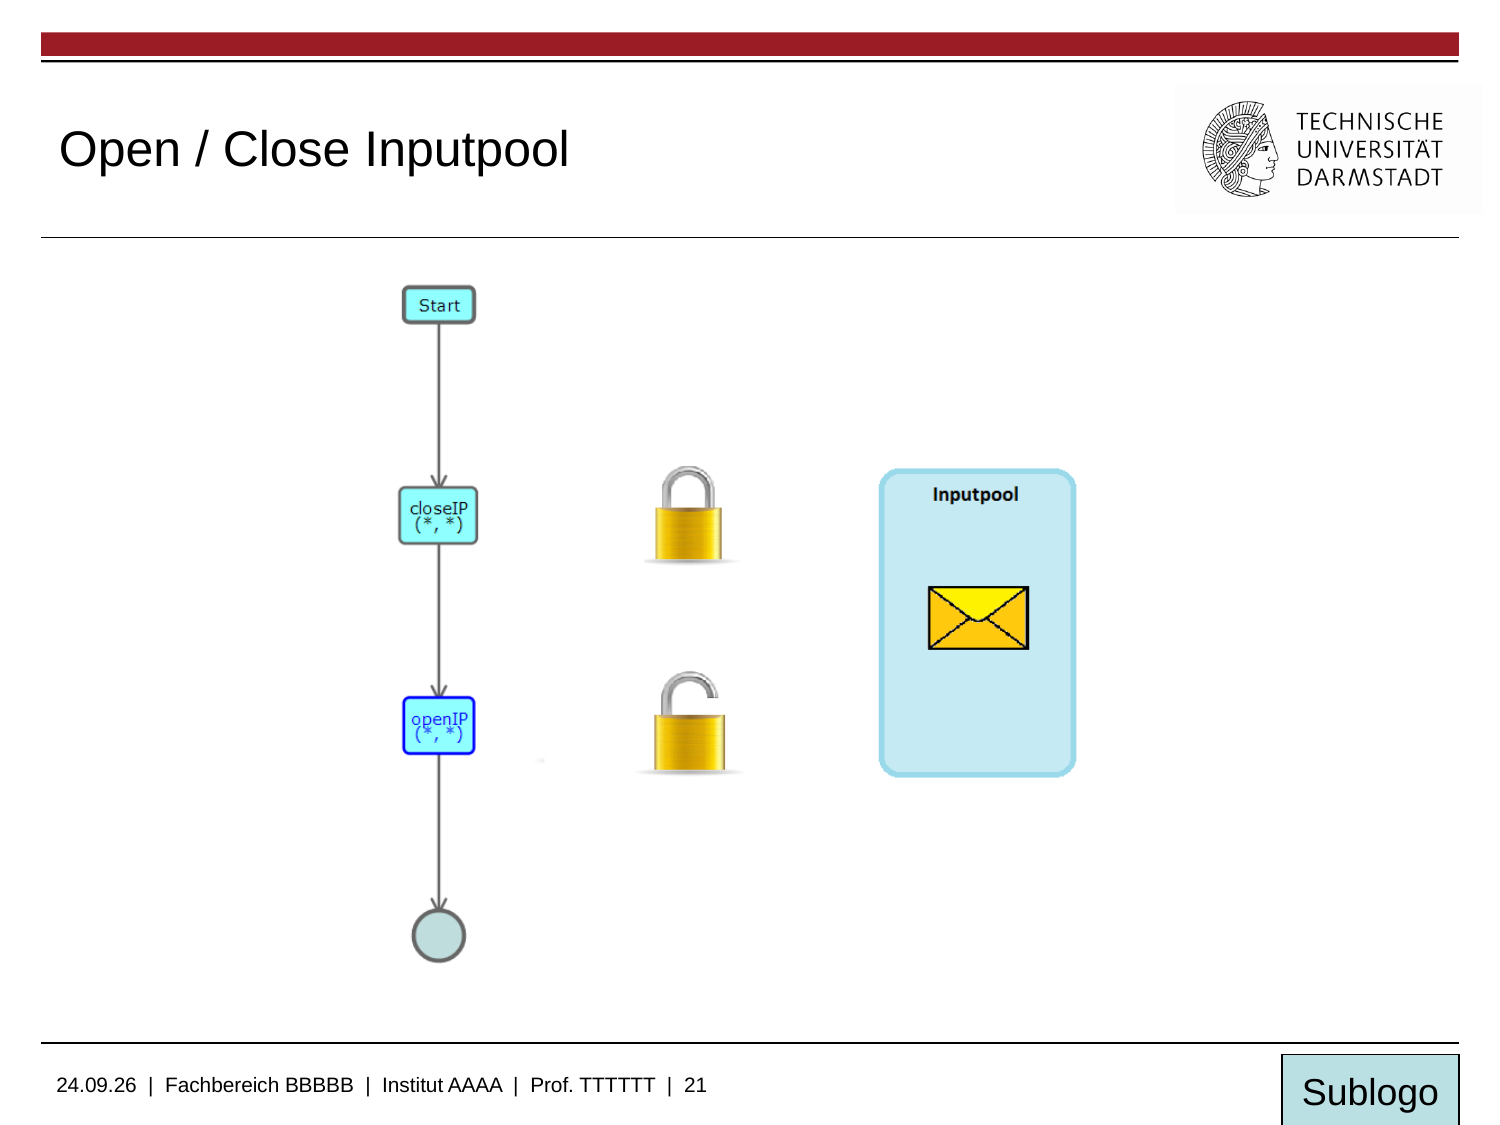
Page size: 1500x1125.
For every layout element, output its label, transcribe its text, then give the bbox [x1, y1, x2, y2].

title Open / Close Inputpool [58, 80, 1149, 218]
picture [1175, 84, 1483, 214]
picture [265, 269, 1174, 1004]
